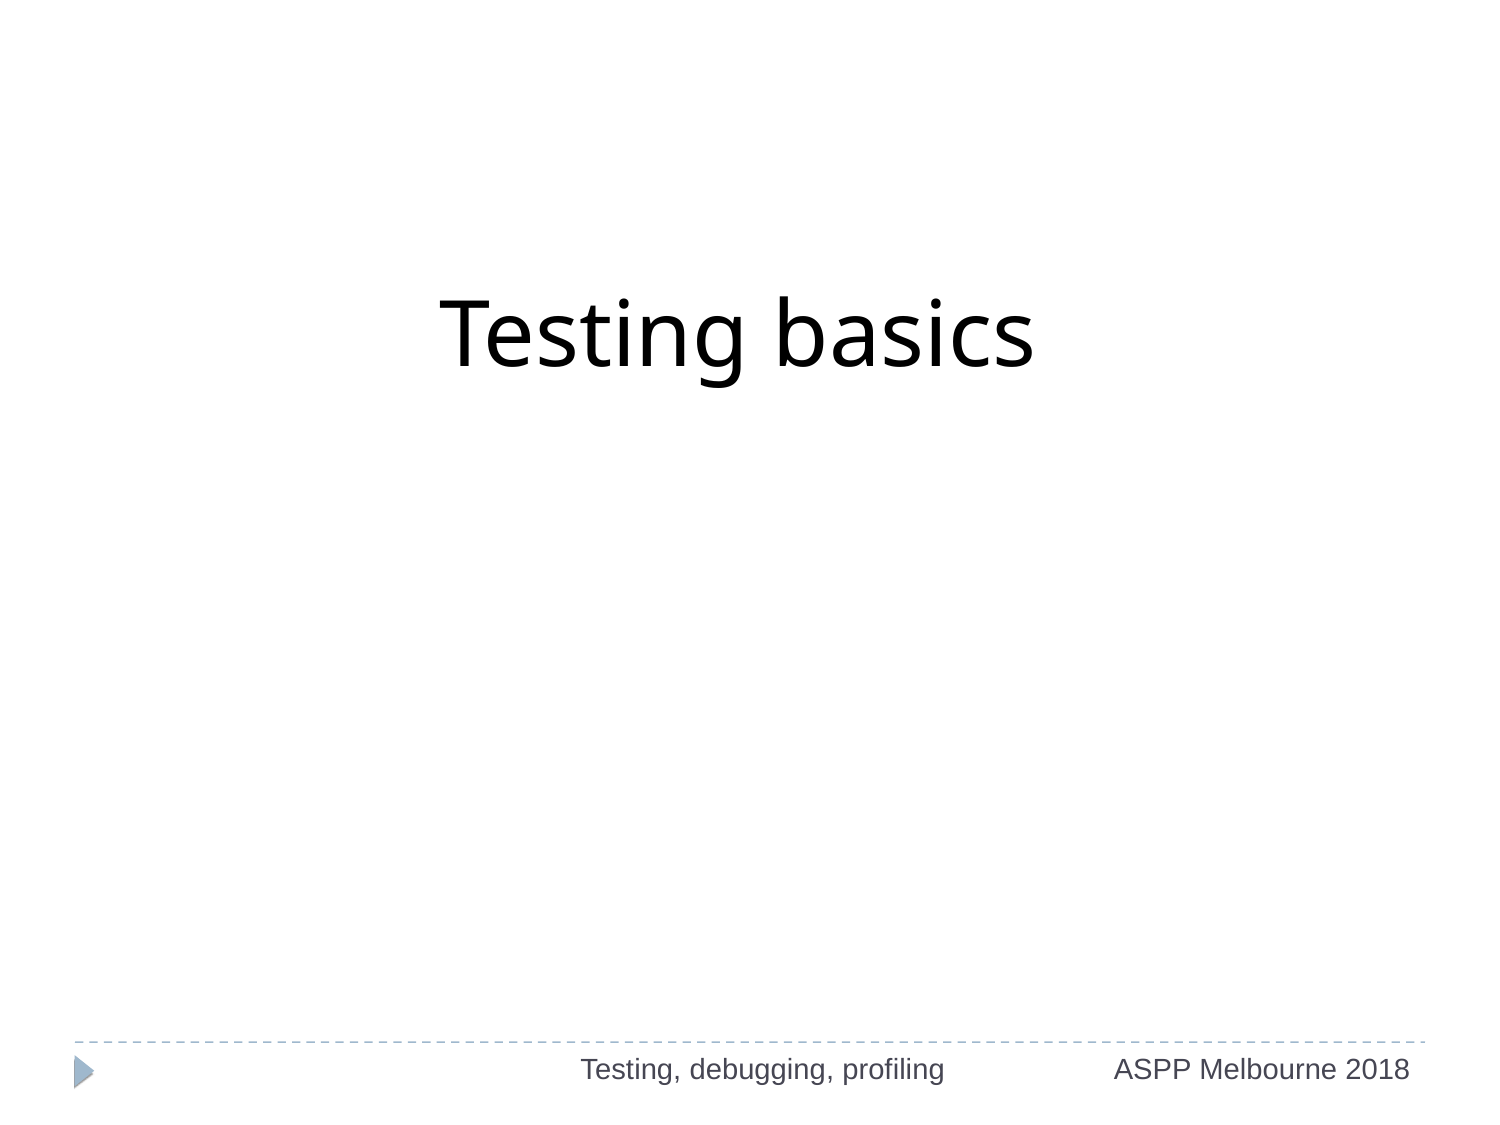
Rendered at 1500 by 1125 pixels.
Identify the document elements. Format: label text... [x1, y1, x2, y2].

slide_number ASPP Melbourne 2018 [1051, 1042, 1426, 1103]
text_box Testing basics [64, 267, 1412, 392]
footer Testing, debugging, profiling [475, 1042, 1051, 1103]
